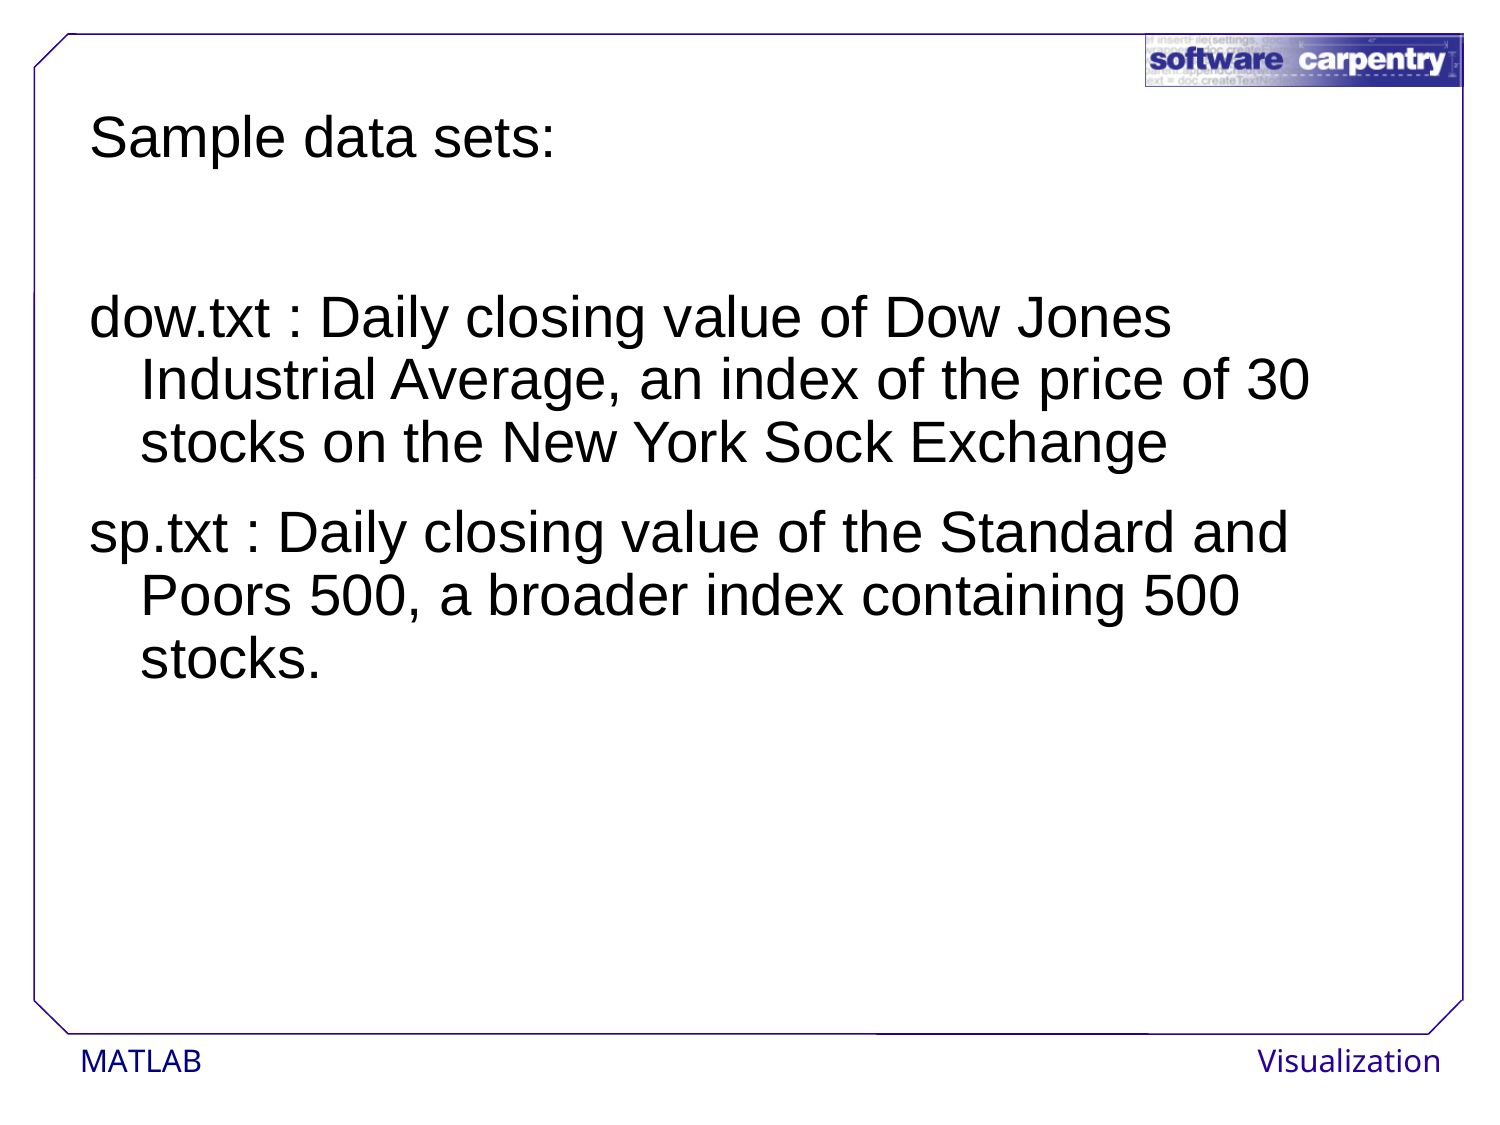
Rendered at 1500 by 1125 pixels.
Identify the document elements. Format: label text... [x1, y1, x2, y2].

list Sample data sets: dow.txt : Daily closing value of Dow Jones Industrial Average, an index of the price of 30 stocks on the New York Sock Exchange sp.txt : Daily closing value of the Standard and Poors 500, a broader index containing 500 stocks. [75, 99, 1363, 1013]
picture [1145, 33, 1464, 87]
